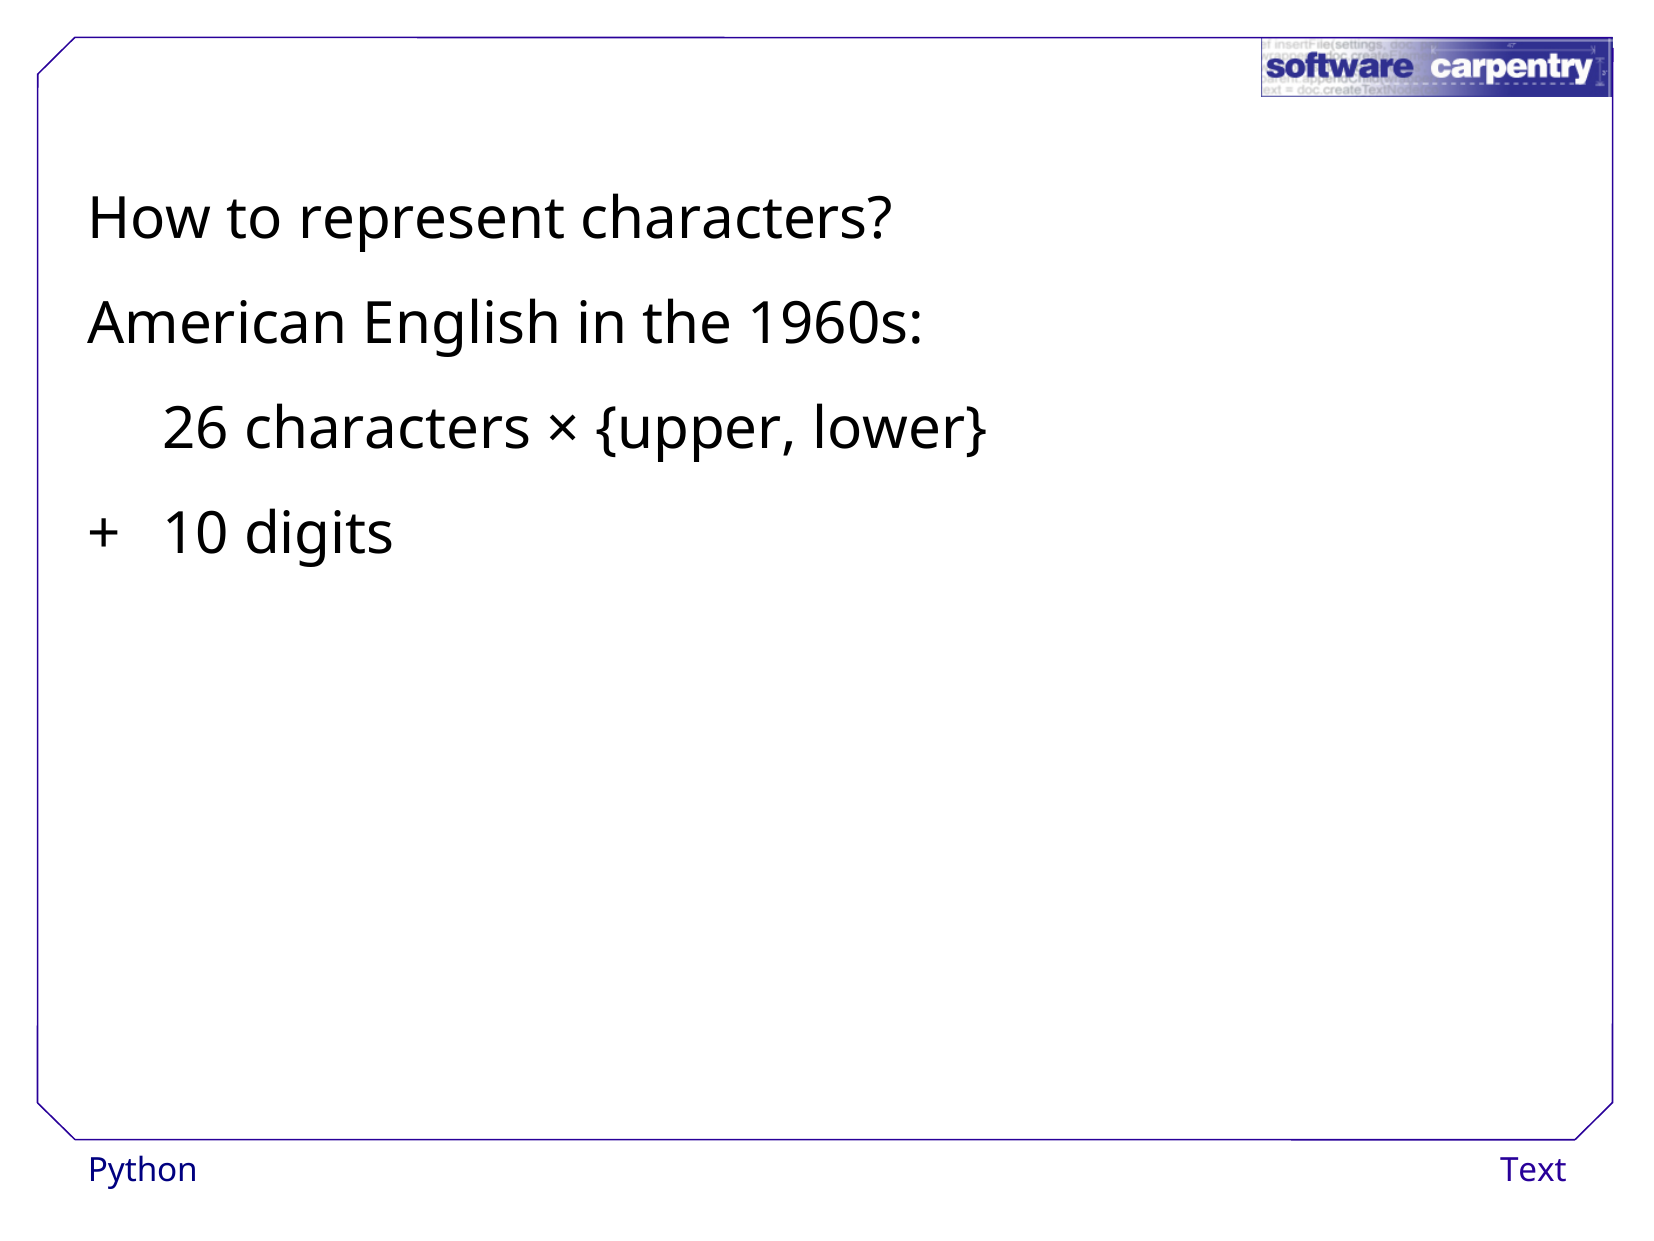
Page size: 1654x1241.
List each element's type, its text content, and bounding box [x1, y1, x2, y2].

text_box How to represent characters? American English in the 1960s: 26 characters × {upper, lower} + 10 digits [72, 137, 1153, 574]
picture [1261, 39, 1613, 97]
